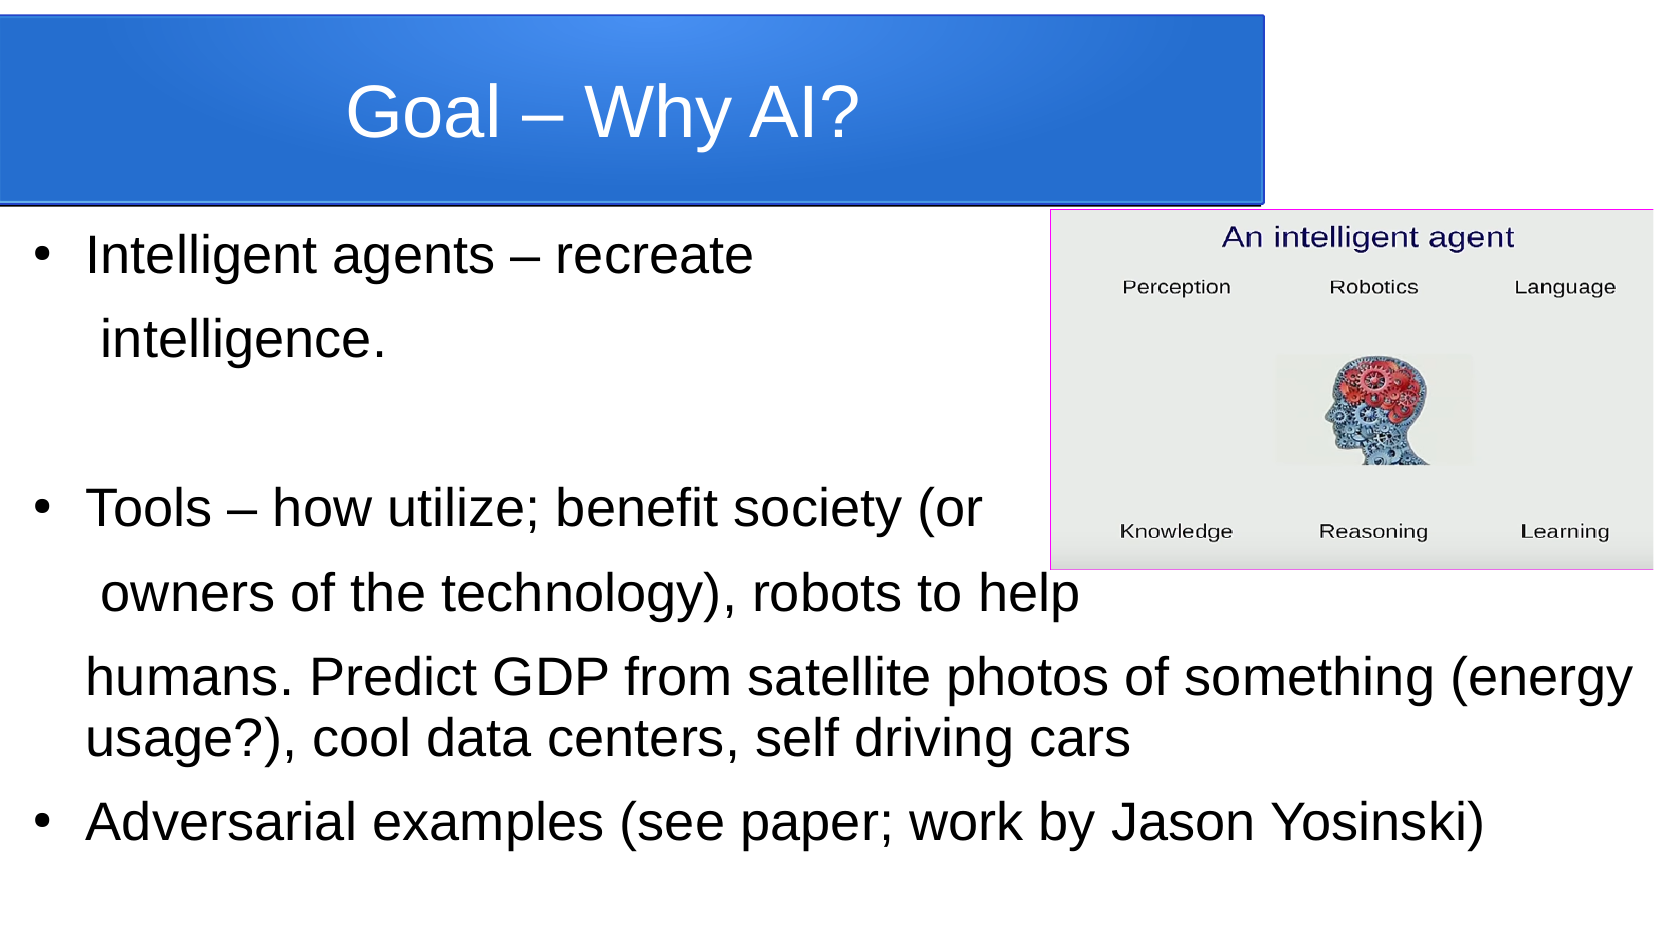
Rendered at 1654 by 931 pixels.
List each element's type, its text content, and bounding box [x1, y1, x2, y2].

title Goal – Why AI? [345, 35, 1235, 189]
list Intelligent agents – recreate intelligence. Tools – how utilize; benefit society (or owners of the technology), robots to help humans. Predict GDP from satellite photos of something (energy usage?), cool data centers, self driving cars Adversarial examples (see paper; work by Jason Yosinski) [15, 224, 1654, 901]
picture [1050, 209, 1654, 571]
